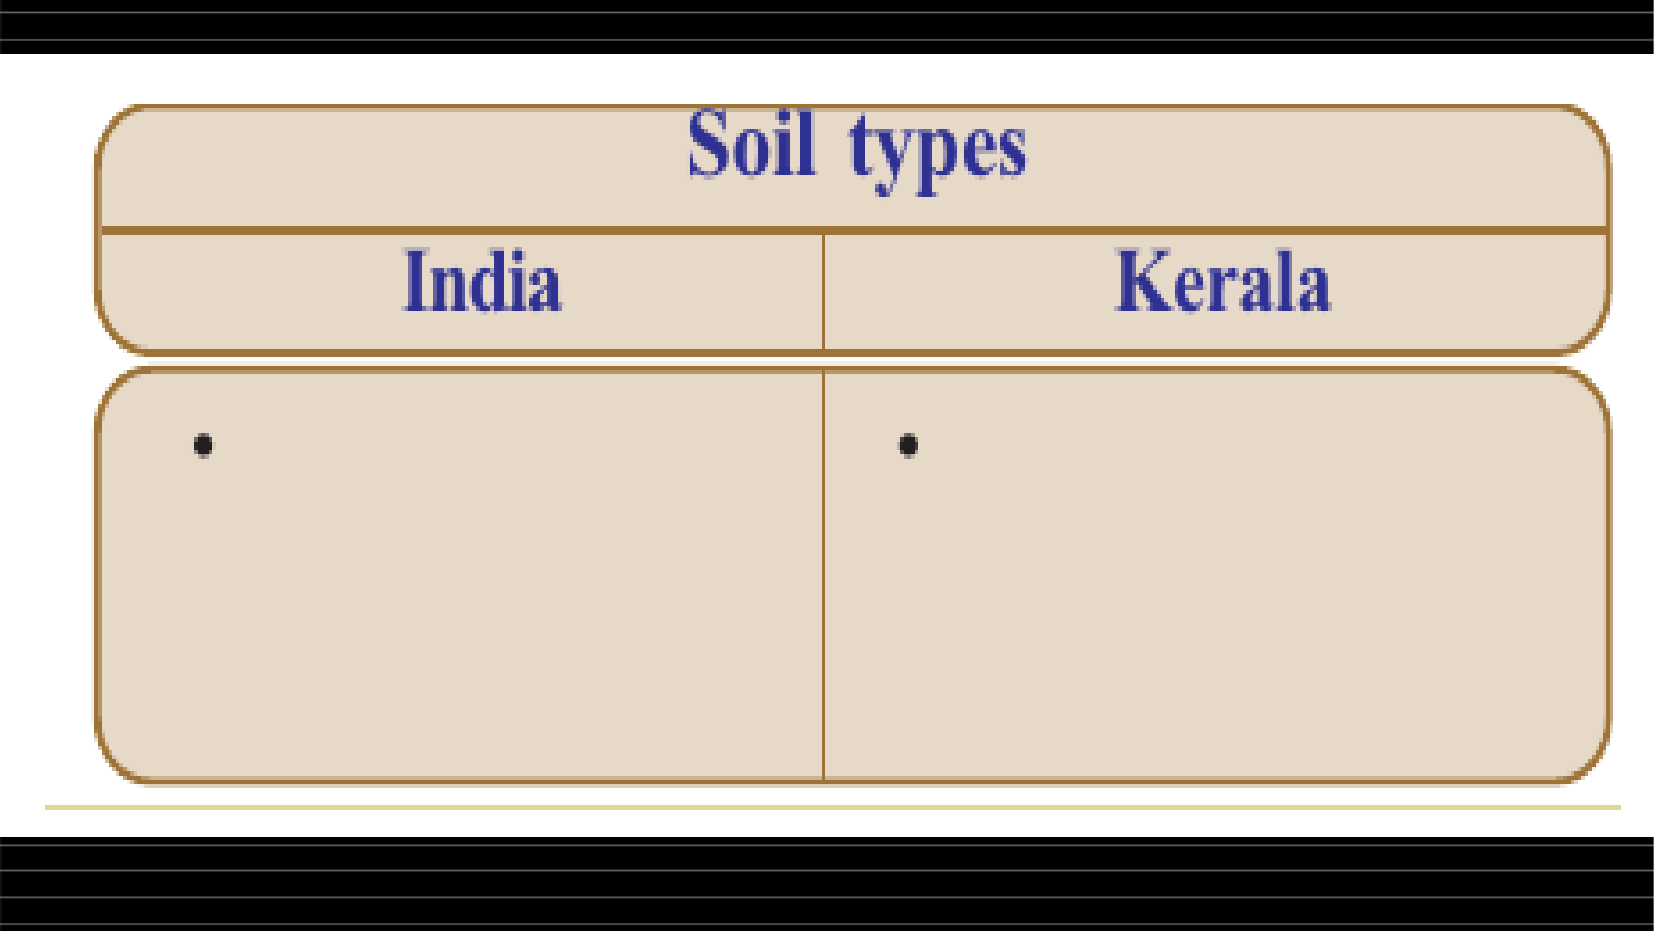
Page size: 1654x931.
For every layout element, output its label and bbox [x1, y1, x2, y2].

picture [45, 104, 1621, 811]
picture [0, 0, 1654, 54]
picture [0, 837, 1654, 931]
